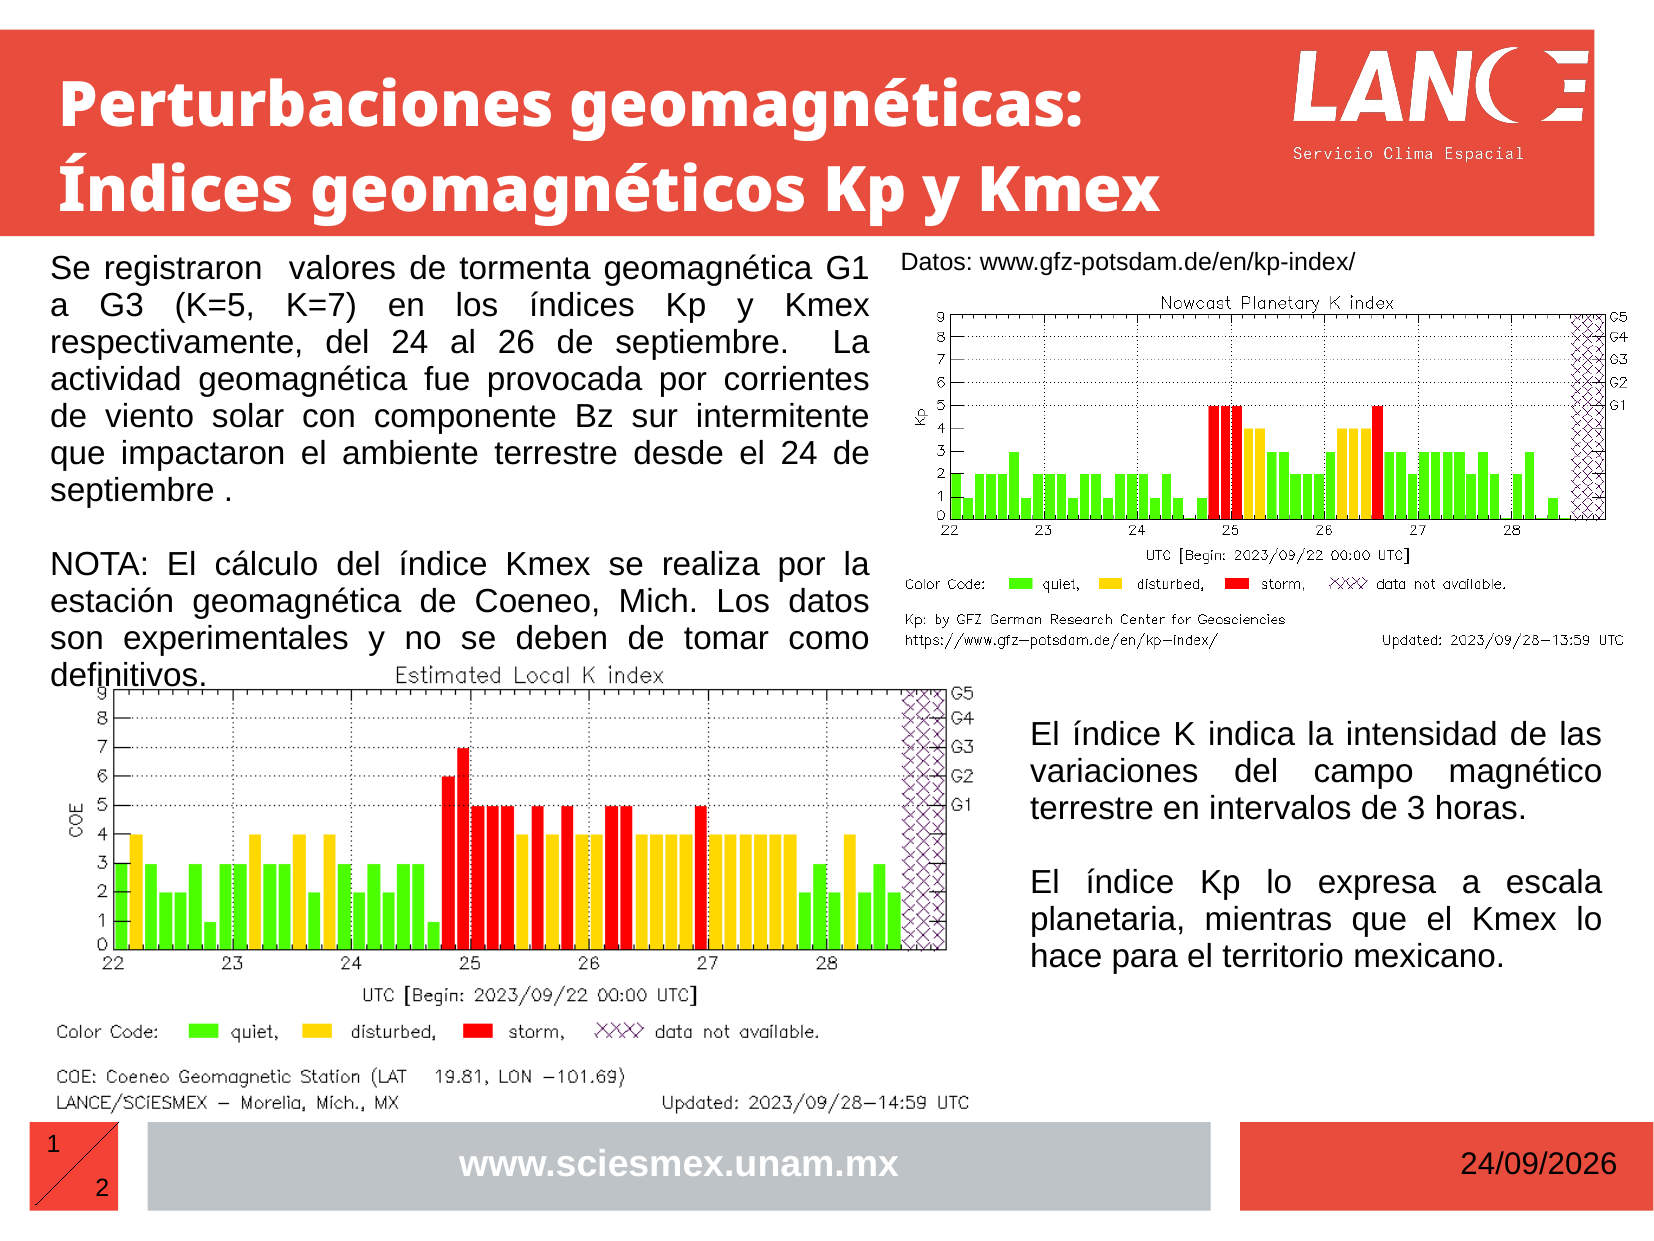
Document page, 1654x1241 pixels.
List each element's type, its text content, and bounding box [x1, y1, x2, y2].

text_box Se registraron valores de tormenta geomagnética G1 a G3 (K=5, K=7) en los índices Kp y Kmex respectivamente, del 24 al 26 de septiembre. La actividad geomagnética fue provocada por corrientes de viento solar con componente Bz sur intermitente que impactaron el ambiente terrestre desde el 24 de septiembre . NOTA: El cálculo del índice Kmex se realiza por la estación geomagnética de Coeneo, Mich. Los datos son experimentales y no se deben de tomar como definitivos. [35, 242, 886, 739]
text_box <número> [31, 1122, 176, 1170]
picture [1293, 47, 1589, 162]
text_box 28/09/2023 [1424, 1122, 1654, 1205]
text_box 2 [35, 1151, 125, 1209]
picture [47, 277, 1642, 1116]
text_box www.sciesmex.unam.mx [153, 1122, 1205, 1205]
title Perturbaciones geomagnéticas: Índices geomagnéticos Kp y Kmex [59, 59, 1312, 207]
text_box Datos: www.gfz-potsdam.de/en/kp-index/ [885, 240, 1654, 284]
text_box El índice K indica la intensidad de las variaciones del campo magnético terrestre en intervalos de 3 horas. El índice Kp lo expresa a escala planetaria, mientras que el Kmex lo hace para el territorio mexicano. [1015, 707, 1619, 1052]
